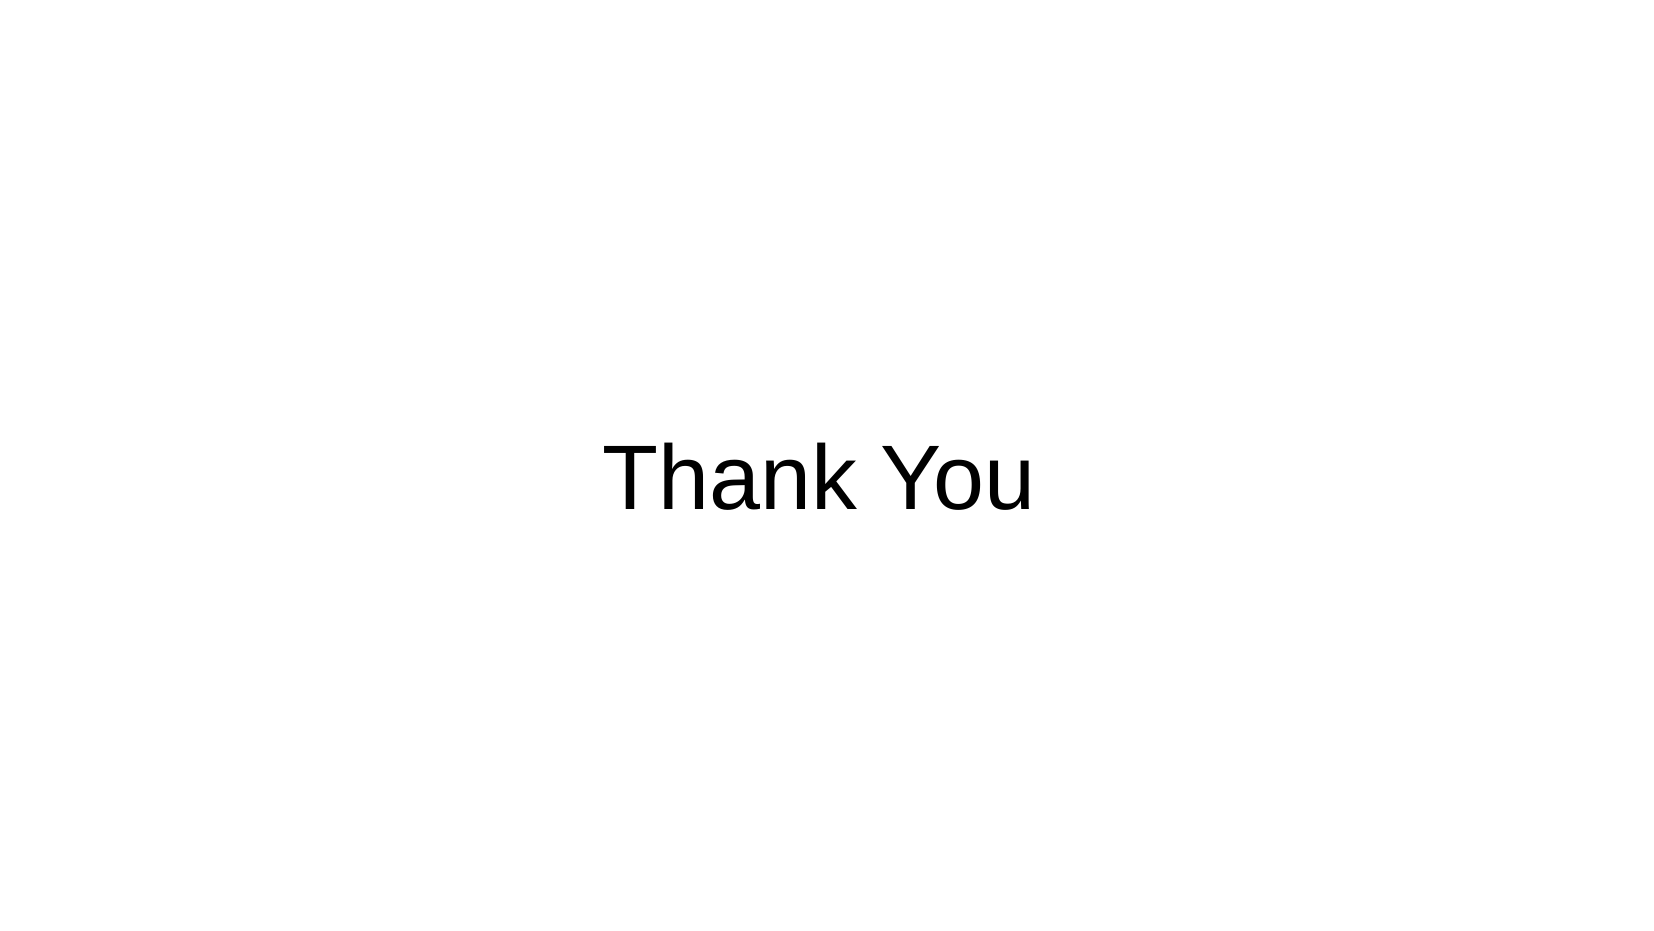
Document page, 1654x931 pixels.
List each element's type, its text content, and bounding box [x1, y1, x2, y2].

title Thank You [75, 399, 1564, 556]
